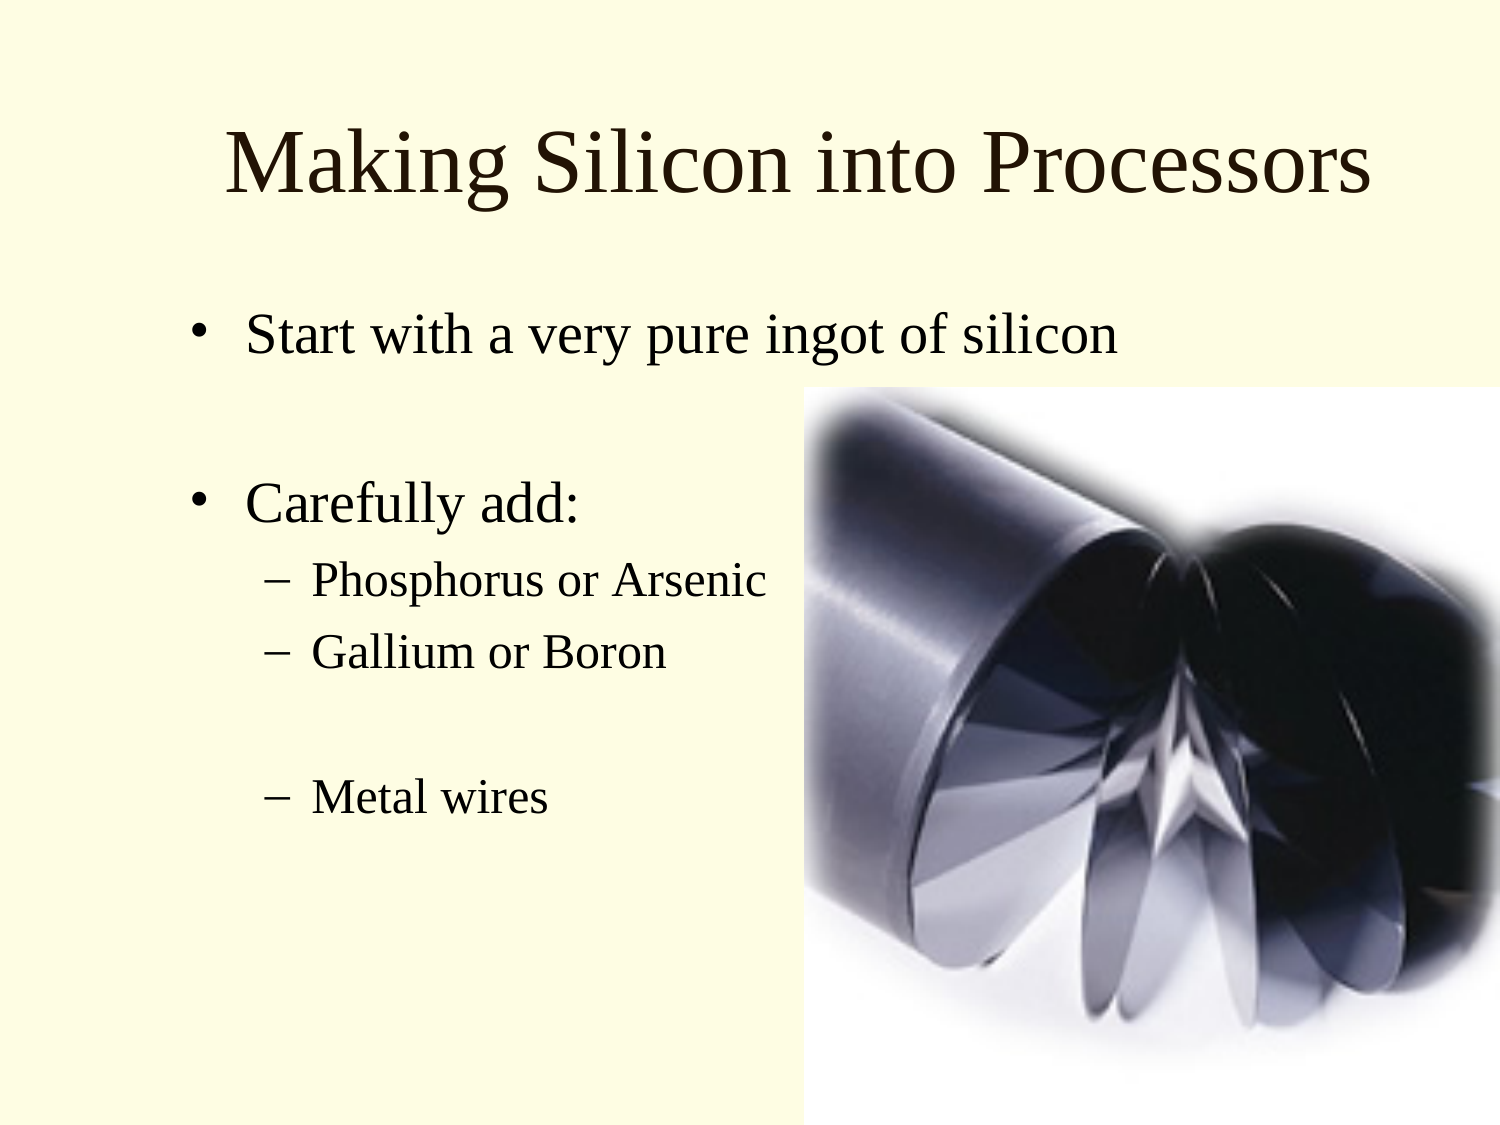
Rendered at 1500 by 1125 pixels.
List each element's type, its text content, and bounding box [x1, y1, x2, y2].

title Making Silicon into Processors [174, 62, 1425, 250]
picture [804, 387, 1500, 1125]
list Start with a very pure ingot of silicon Carefully add: Phosphorus or Arsenic Gallium or Boron Metal wires [174, 287, 1375, 963]
